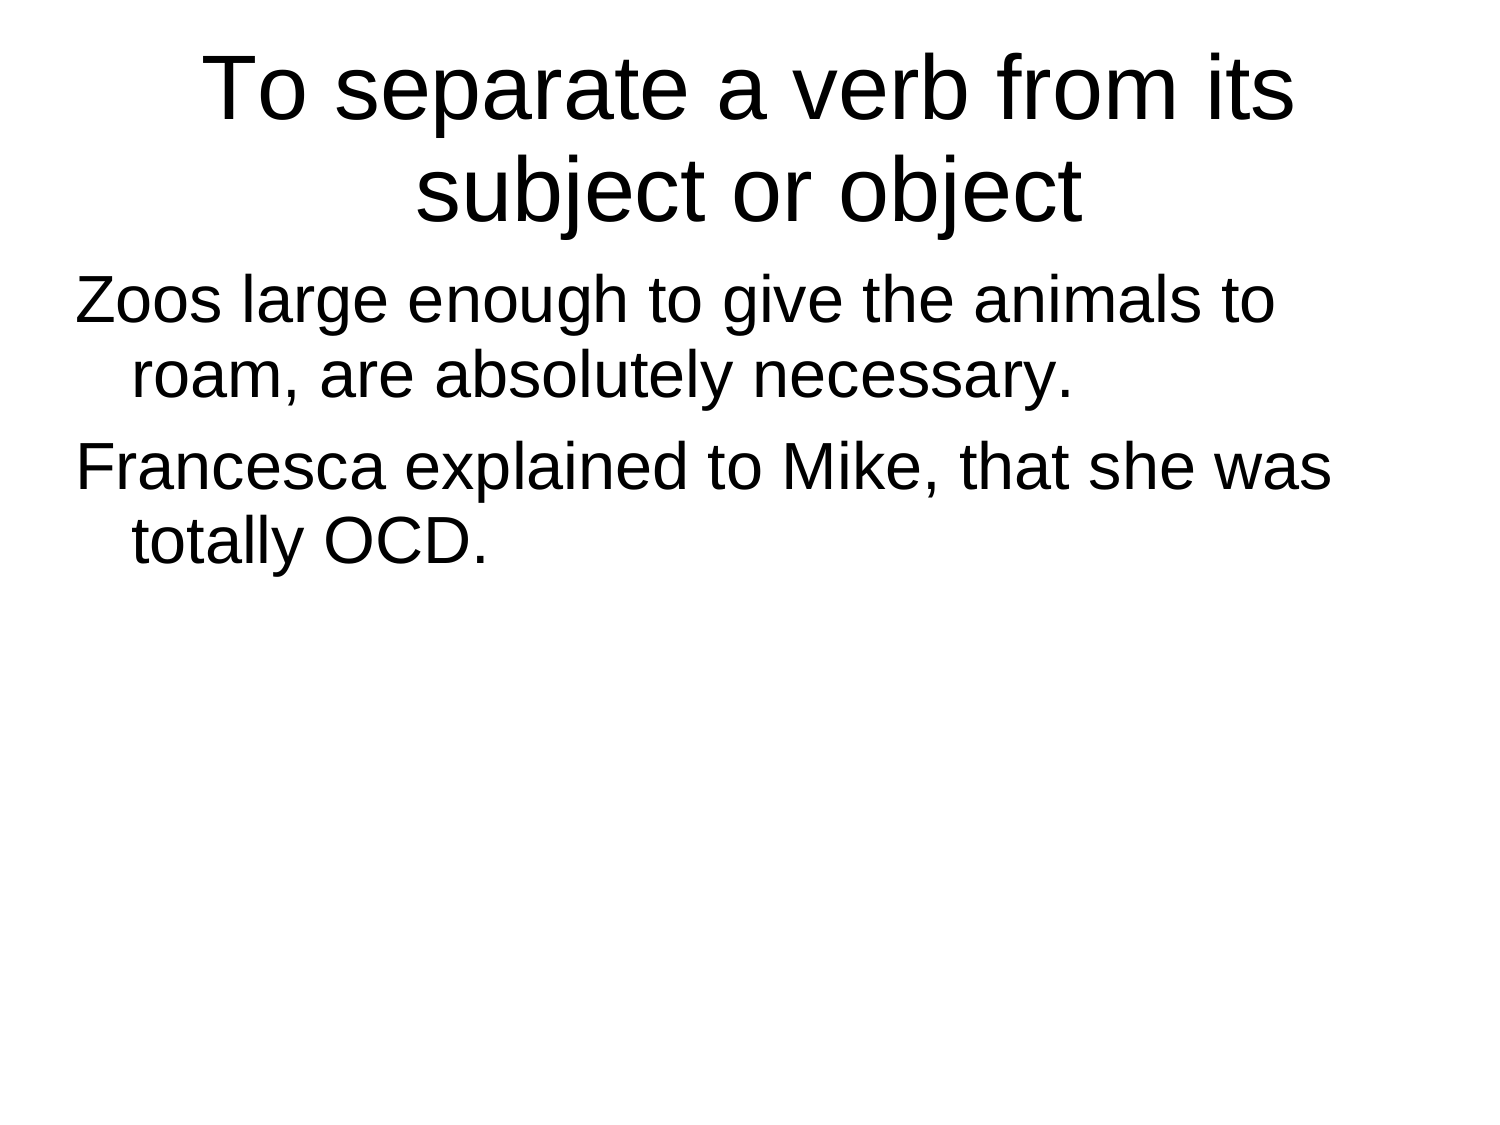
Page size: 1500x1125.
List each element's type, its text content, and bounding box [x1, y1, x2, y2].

title To separate a verb from its subject or object [75, 36, 1426, 242]
list Zoos large enough to give the animals to roam, are absolutely necessary. Francesca explained to Mike, that she was totally OCD. [75, 262, 1426, 1006]
